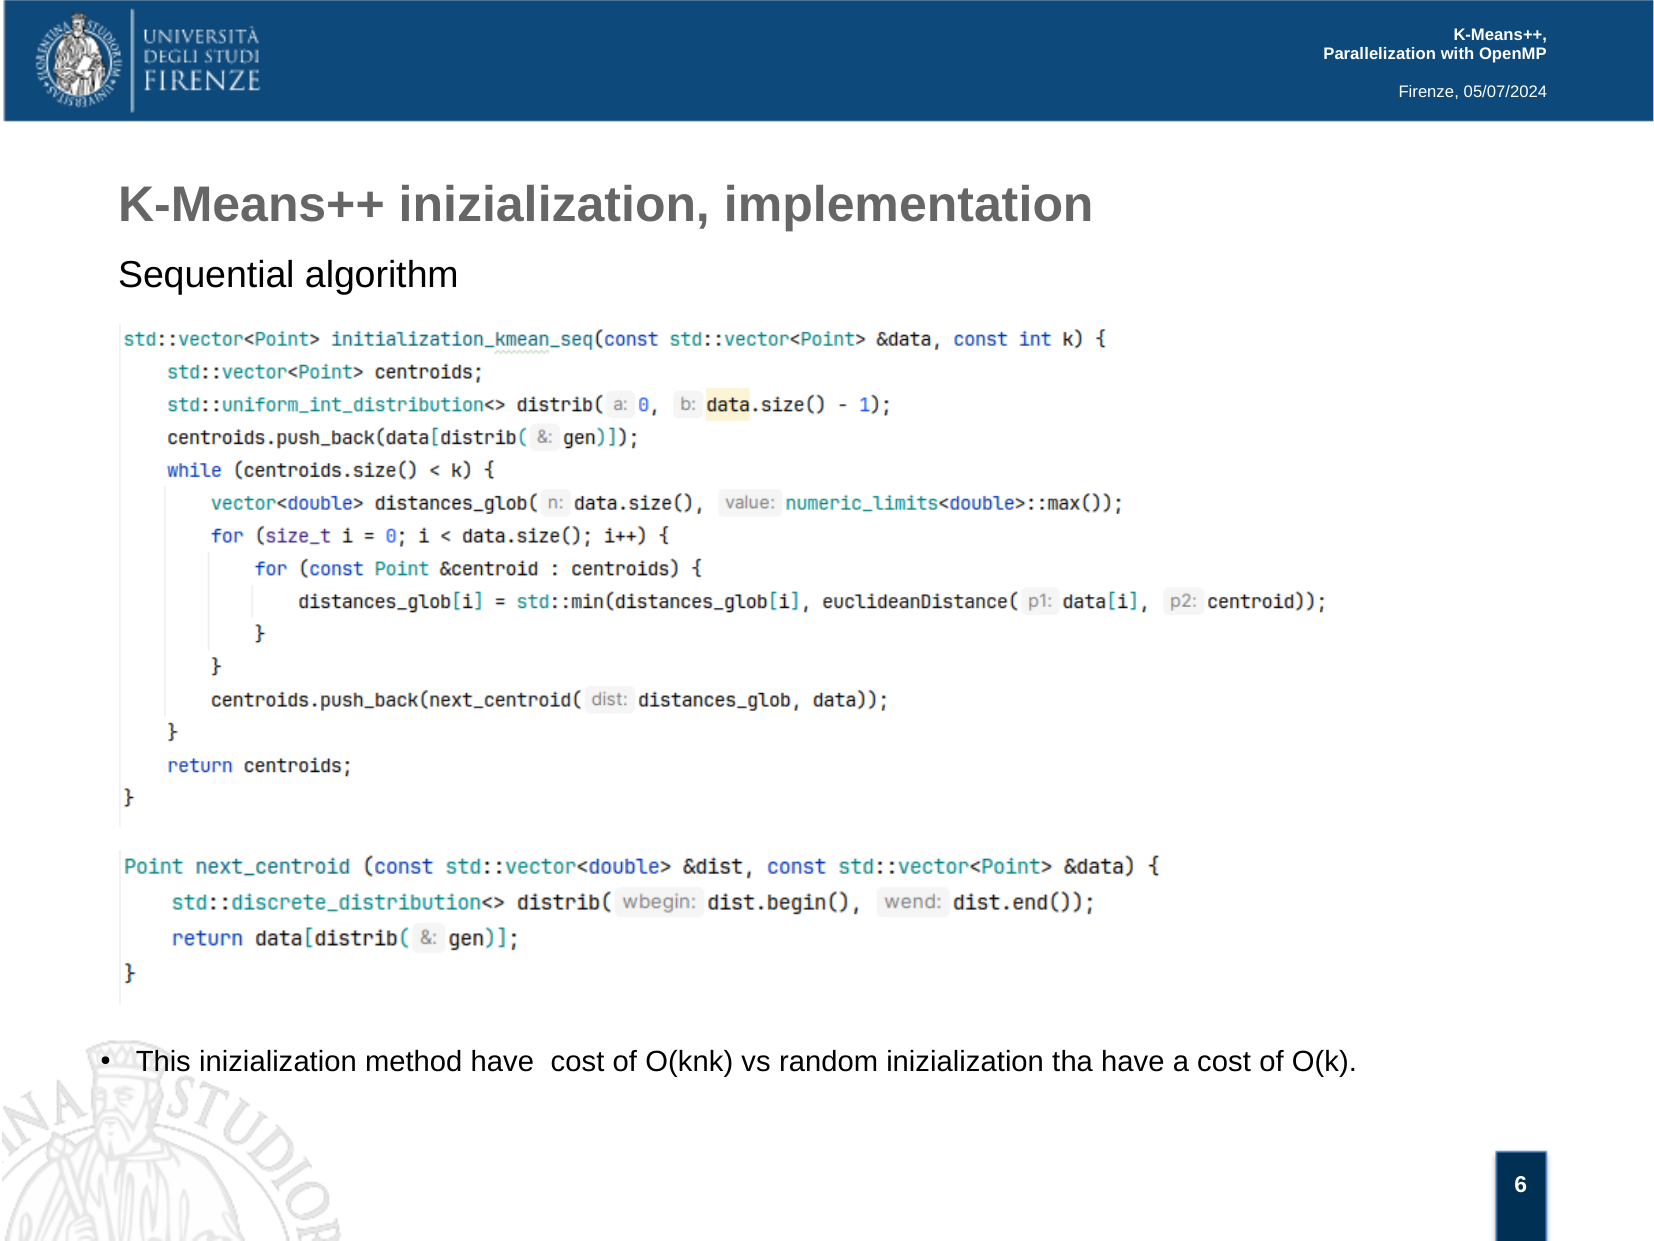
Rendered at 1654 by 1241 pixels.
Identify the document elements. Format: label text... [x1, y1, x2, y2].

text_box This inizialization method have cost of O(knk) vs random inizialization tha have a cost of O(k). ​ [100, 1033, 1506, 1090]
text_box K-Means++ inizialization, implementation Sequential algorithm [118, 106, 1152, 324]
text_box 6 [1505, 1160, 1536, 1208]
picture [2, 0, 1654, 1241]
text_box K-Means++, Parallelization with OpenMP Firenze, 05/07/2024 [685, 24, 1548, 102]
